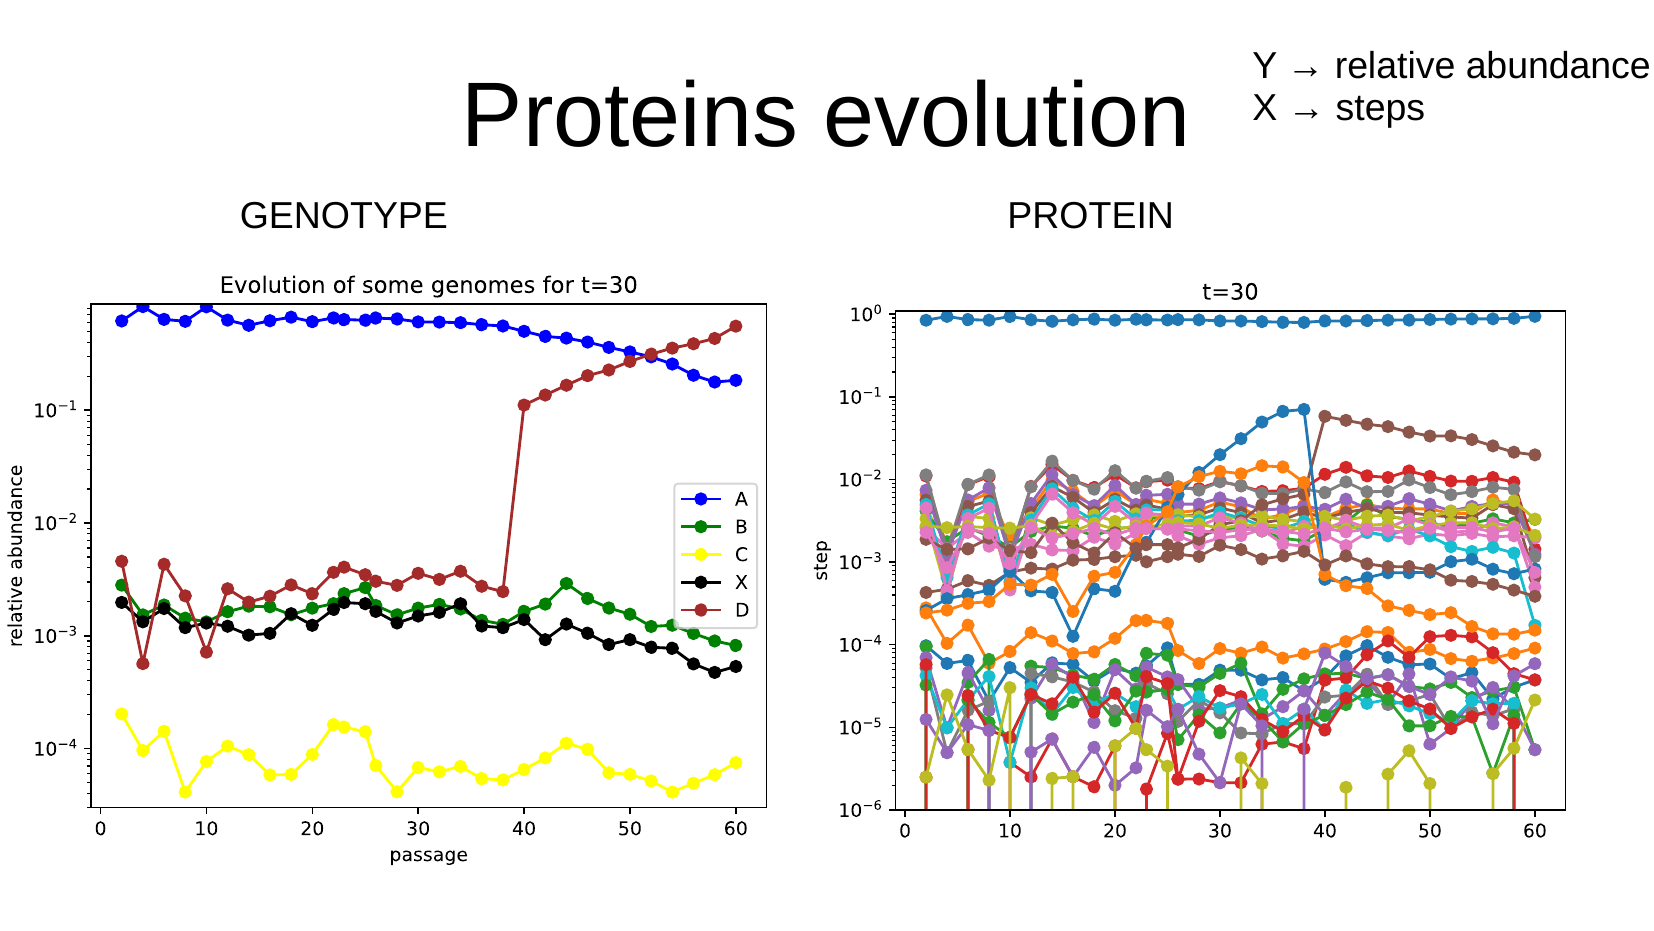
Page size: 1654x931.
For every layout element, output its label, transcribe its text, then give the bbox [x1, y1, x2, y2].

text_box PROTEIN [992, 187, 1518, 233]
text_box Y → relative abundance X → steps [1237, 37, 1654, 136]
text_box GENOTYPE [225, 187, 751, 245]
picture [0, 225, 1613, 882]
title Proteins evolution [82, 37, 1571, 193]
